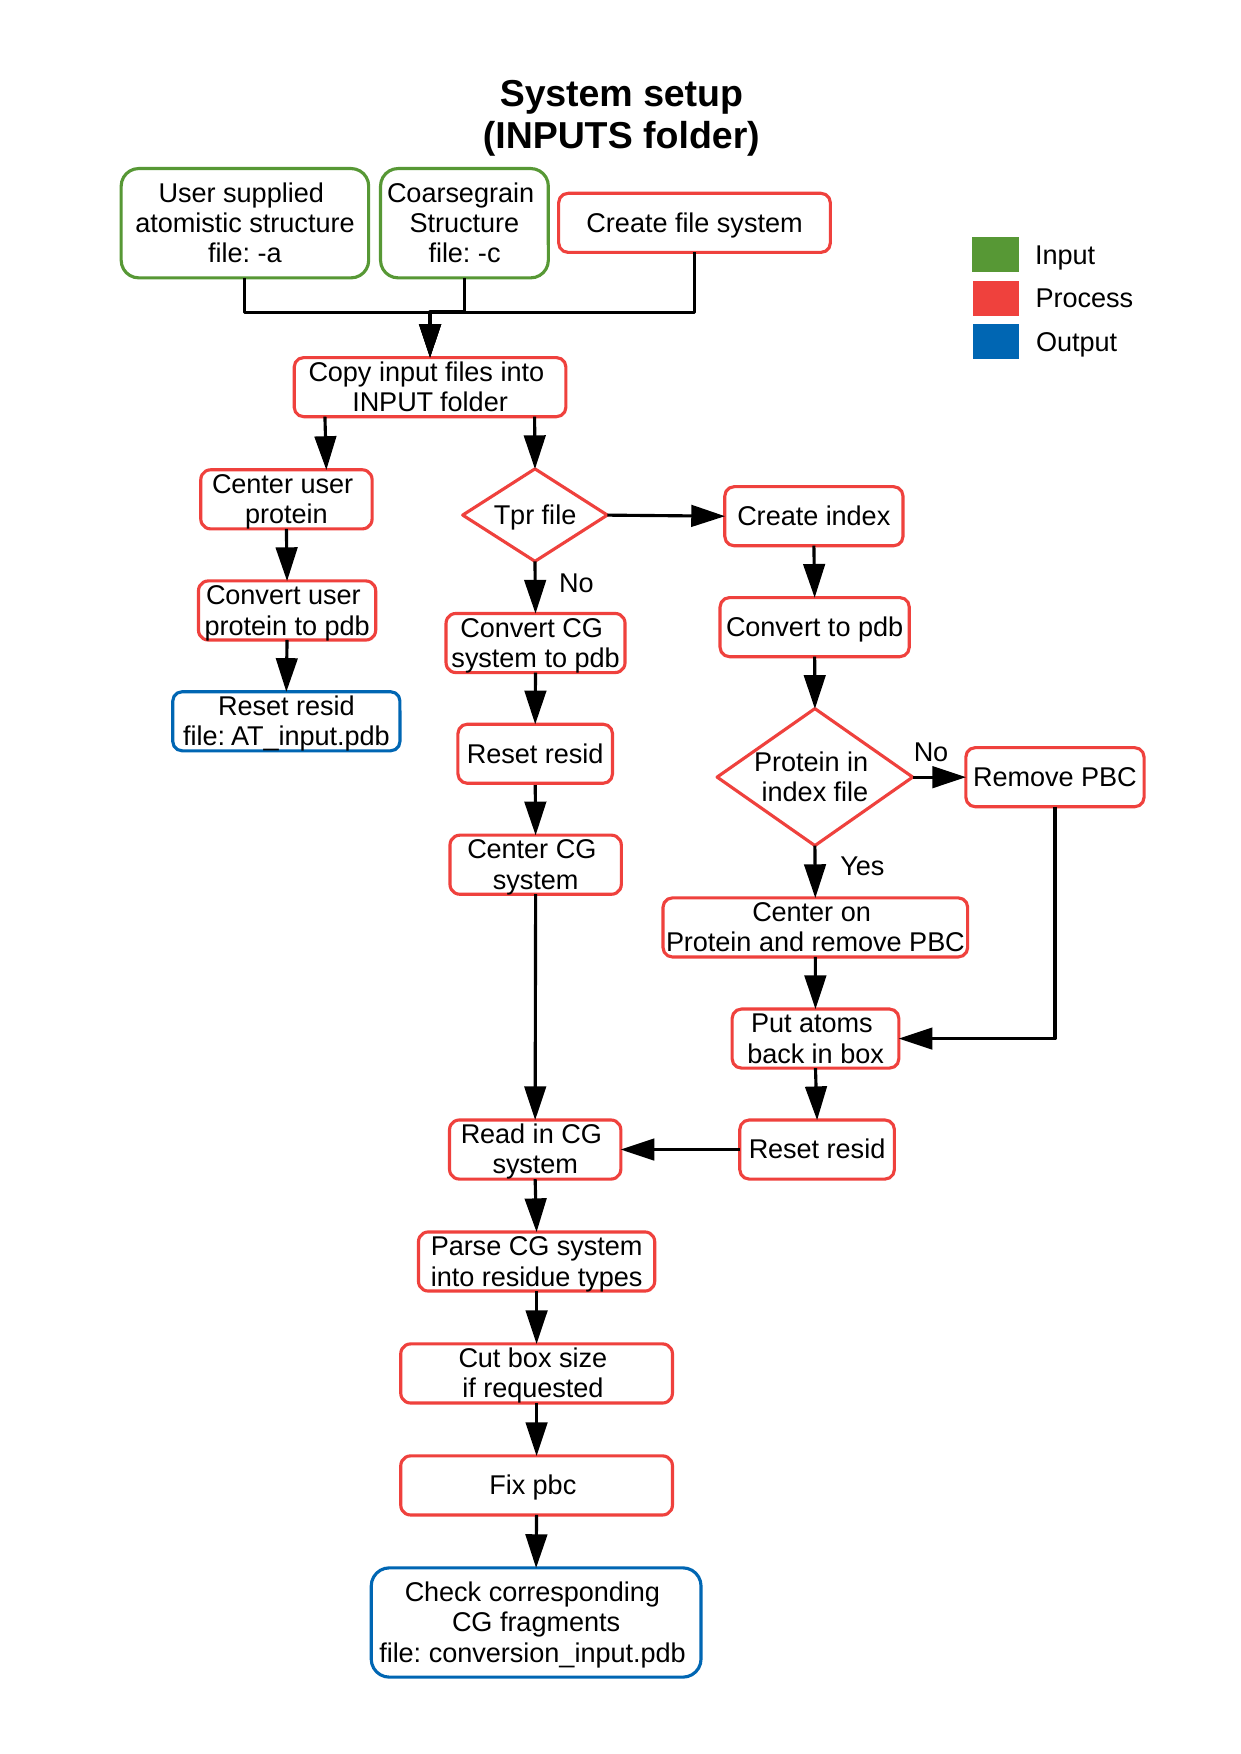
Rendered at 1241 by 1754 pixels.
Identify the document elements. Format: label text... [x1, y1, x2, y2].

text_box User supplied atomistic structure file: -a [121, 168, 369, 278]
text_box No [937, 779, 964, 788]
text_box Copy input files into INPUT folder [294, 357, 566, 417]
text_box Remove PBC [965, 747, 1145, 807]
text_box Create file system [558, 193, 831, 253]
text_box No [898, 729, 964, 788]
text_box Process [1020, 275, 1155, 321]
text_box Put atoms back in box [732, 1009, 899, 1069]
text_box Create index [724, 486, 904, 546]
text_box Center CG system [450, 835, 622, 895]
text_box Coarsegrain Structure file: -c [380, 168, 549, 278]
text_box Convert to pdb [720, 597, 910, 657]
text_box Output [1021, 319, 1156, 365]
text_box Protein in index file [717, 709, 898, 845]
text_box No [544, 560, 609, 619]
text_box Read in CG system [449, 1119, 621, 1180]
text_box Fix pbc [400, 1455, 673, 1516]
text_box System setup (INPUTS folder) [352, 64, 891, 164]
text_box Convert user protein to pdb [198, 580, 376, 641]
text_box Reset resid [457, 724, 613, 784]
text_box [973, 281, 1019, 316]
text_box Center on Protein and remove PBC [663, 897, 968, 957]
text_box Input [1020, 232, 1154, 275]
text_box Tpr file [462, 469, 607, 561]
text_box Check corresponding CG fragments file: conversion_input.pdb [371, 1567, 702, 1678]
text_box Reset resid [739, 1119, 895, 1180]
text_box Center user protein [200, 469, 373, 529]
text_box Reset resid file: AT_input.pdb [172, 691, 400, 751]
text_box [973, 324, 1019, 359]
text_box Yes [825, 843, 901, 920]
text_box Cut box size if requested [400, 1343, 673, 1404]
text_box Parse CG system into residue types [418, 1231, 655, 1292]
text_box [972, 237, 1019, 272]
text_box Convert CG system to pdb [446, 613, 626, 673]
